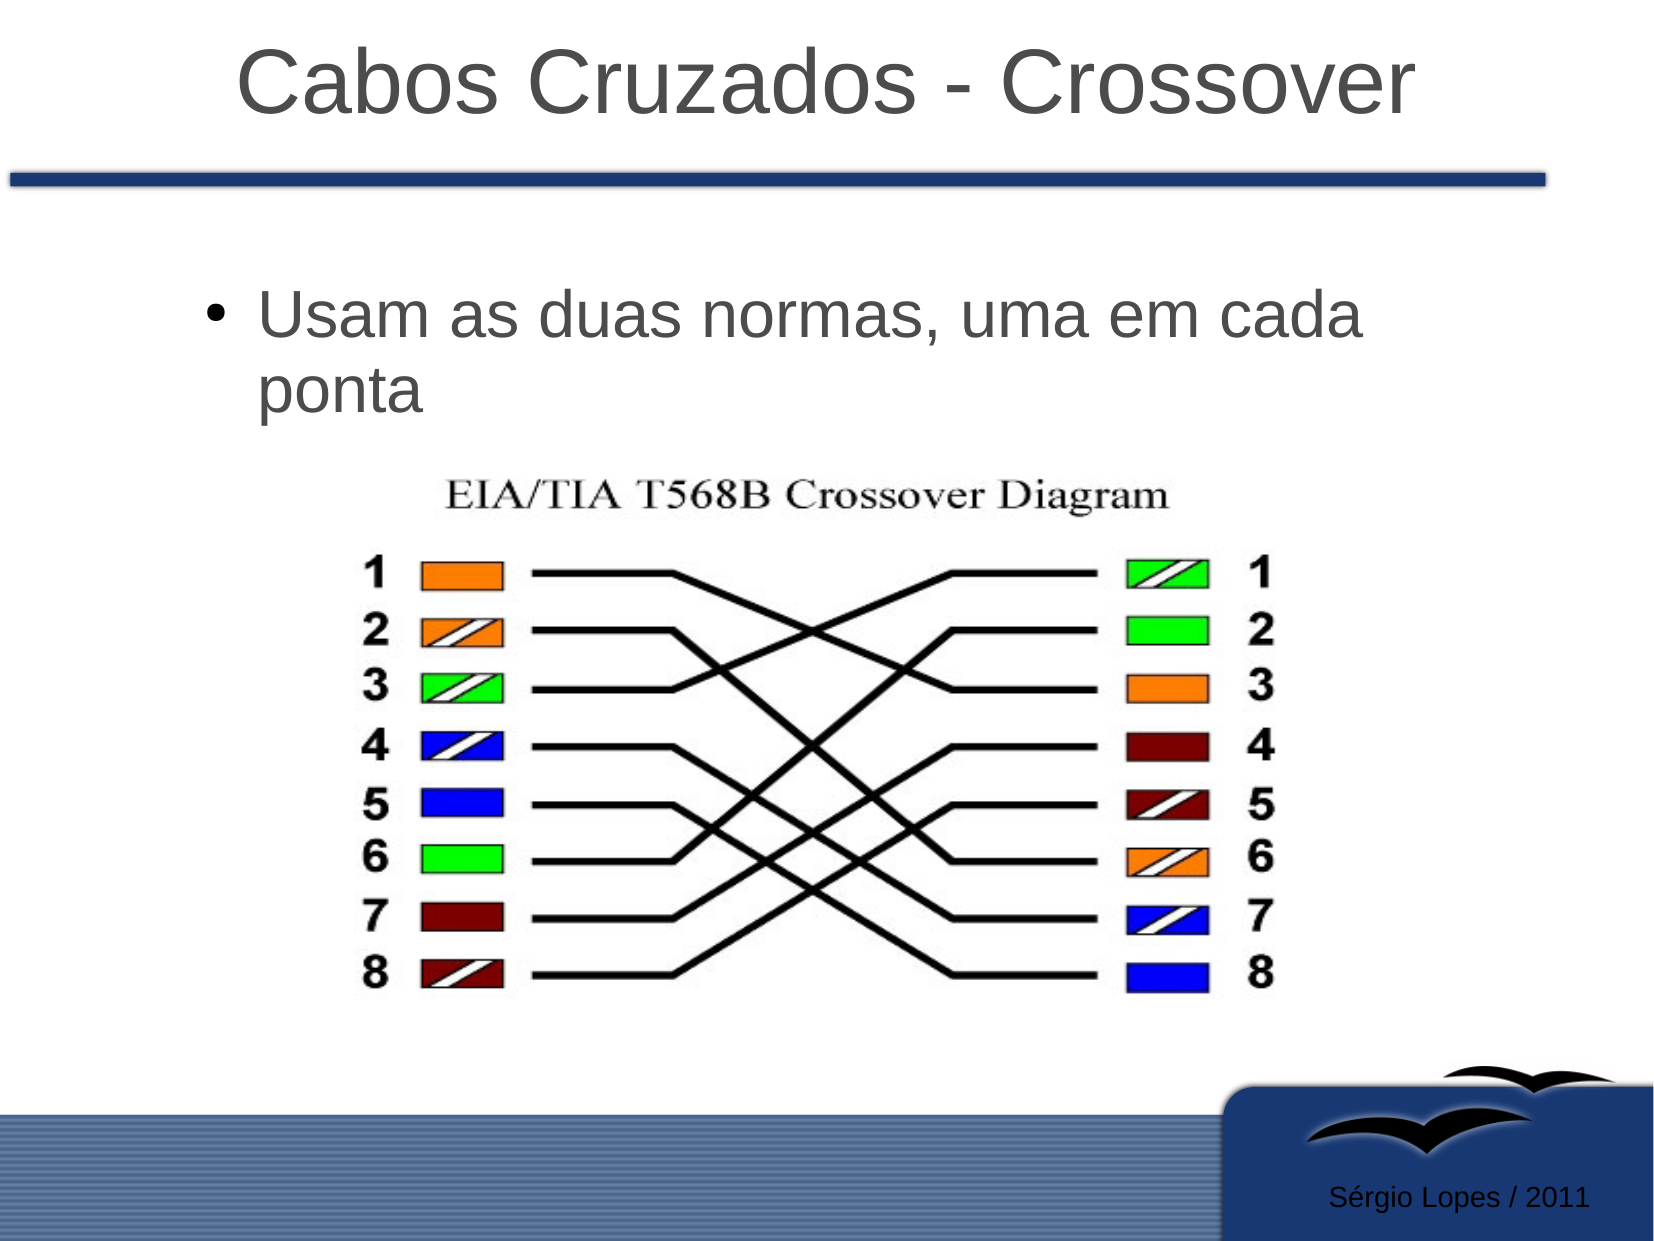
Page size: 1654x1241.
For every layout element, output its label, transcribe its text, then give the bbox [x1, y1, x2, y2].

picture [0, 0, 1654, 1241]
title Cabos Cruzados - Crossover [121, 0, 1534, 164]
list Usam as duas normas, uma em cada ponta [115, 277, 1528, 1060]
text_box Sérgio Lopes / 2011 [1328, 1181, 1588, 1214]
